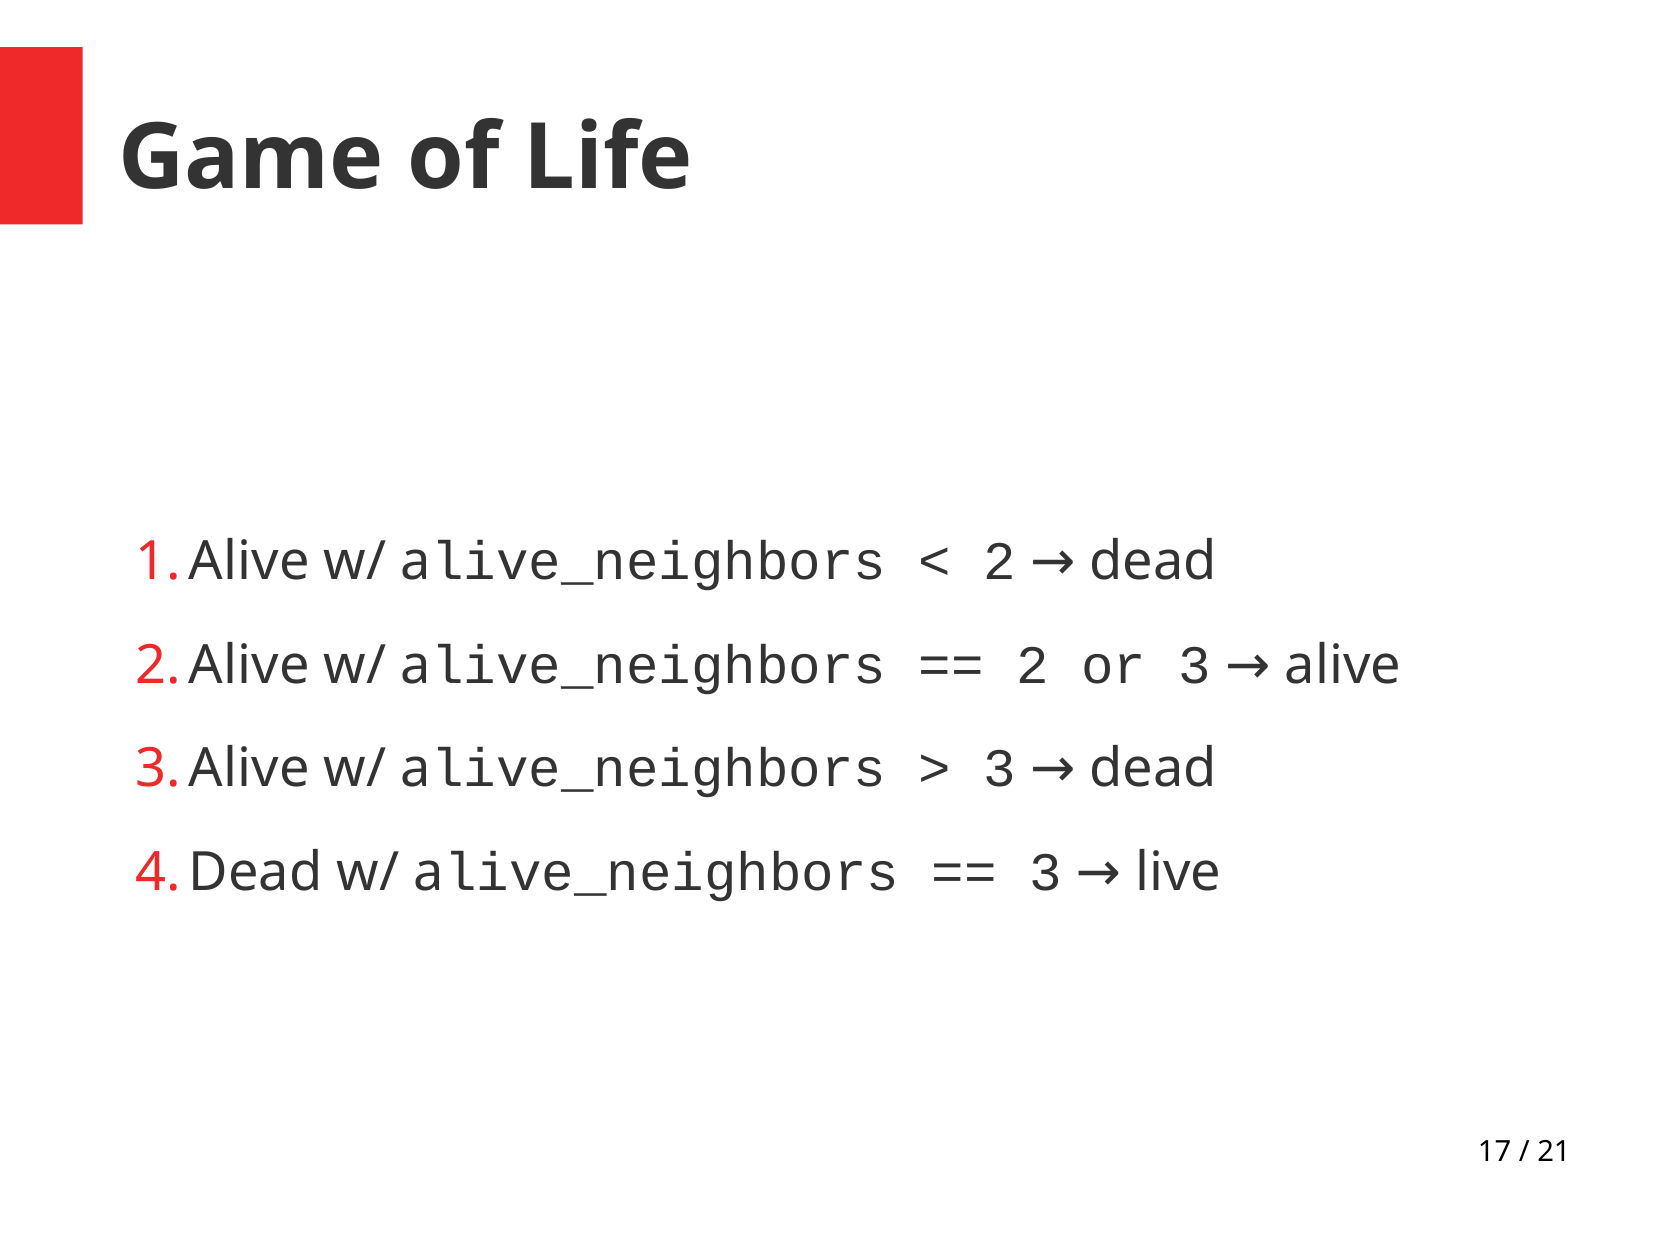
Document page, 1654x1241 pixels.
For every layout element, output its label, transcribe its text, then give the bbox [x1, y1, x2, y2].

list Alive w/ alive_neighbors < 2 → dead Alive w/ alive_neighbors == 2 or 3 → alive Alive w/ alive_neighbors > 3 → dead Dead w/ alive_neighbors == 3 → live [118, 354, 1536, 1074]
title Game of Life [118, 49, 1571, 257]
